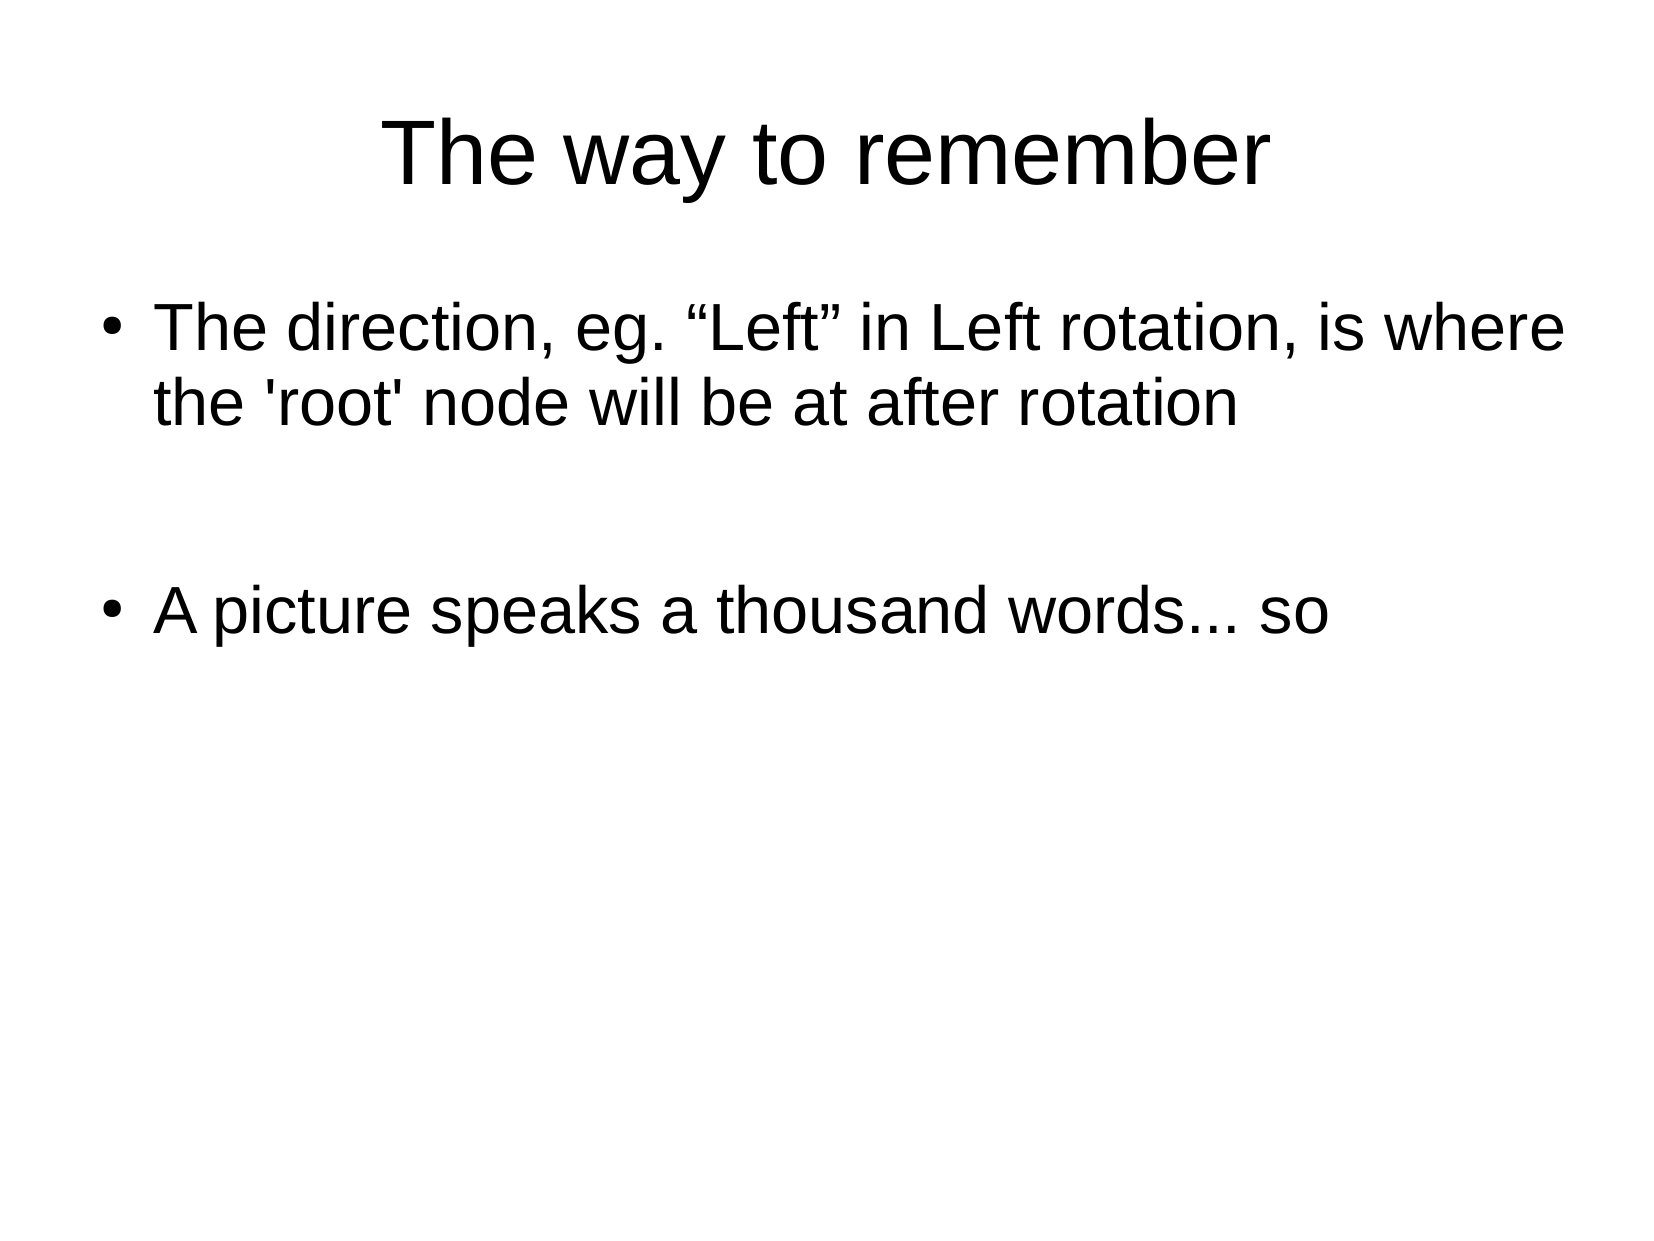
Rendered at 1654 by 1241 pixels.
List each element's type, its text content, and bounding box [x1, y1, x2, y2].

list The direction, eg. “Left” in Left rotation, is where the 'root' node will be at after rotation A picture speaks a thousand words... so [82, 290, 1571, 1109]
title The way to remember [82, 49, 1571, 257]
